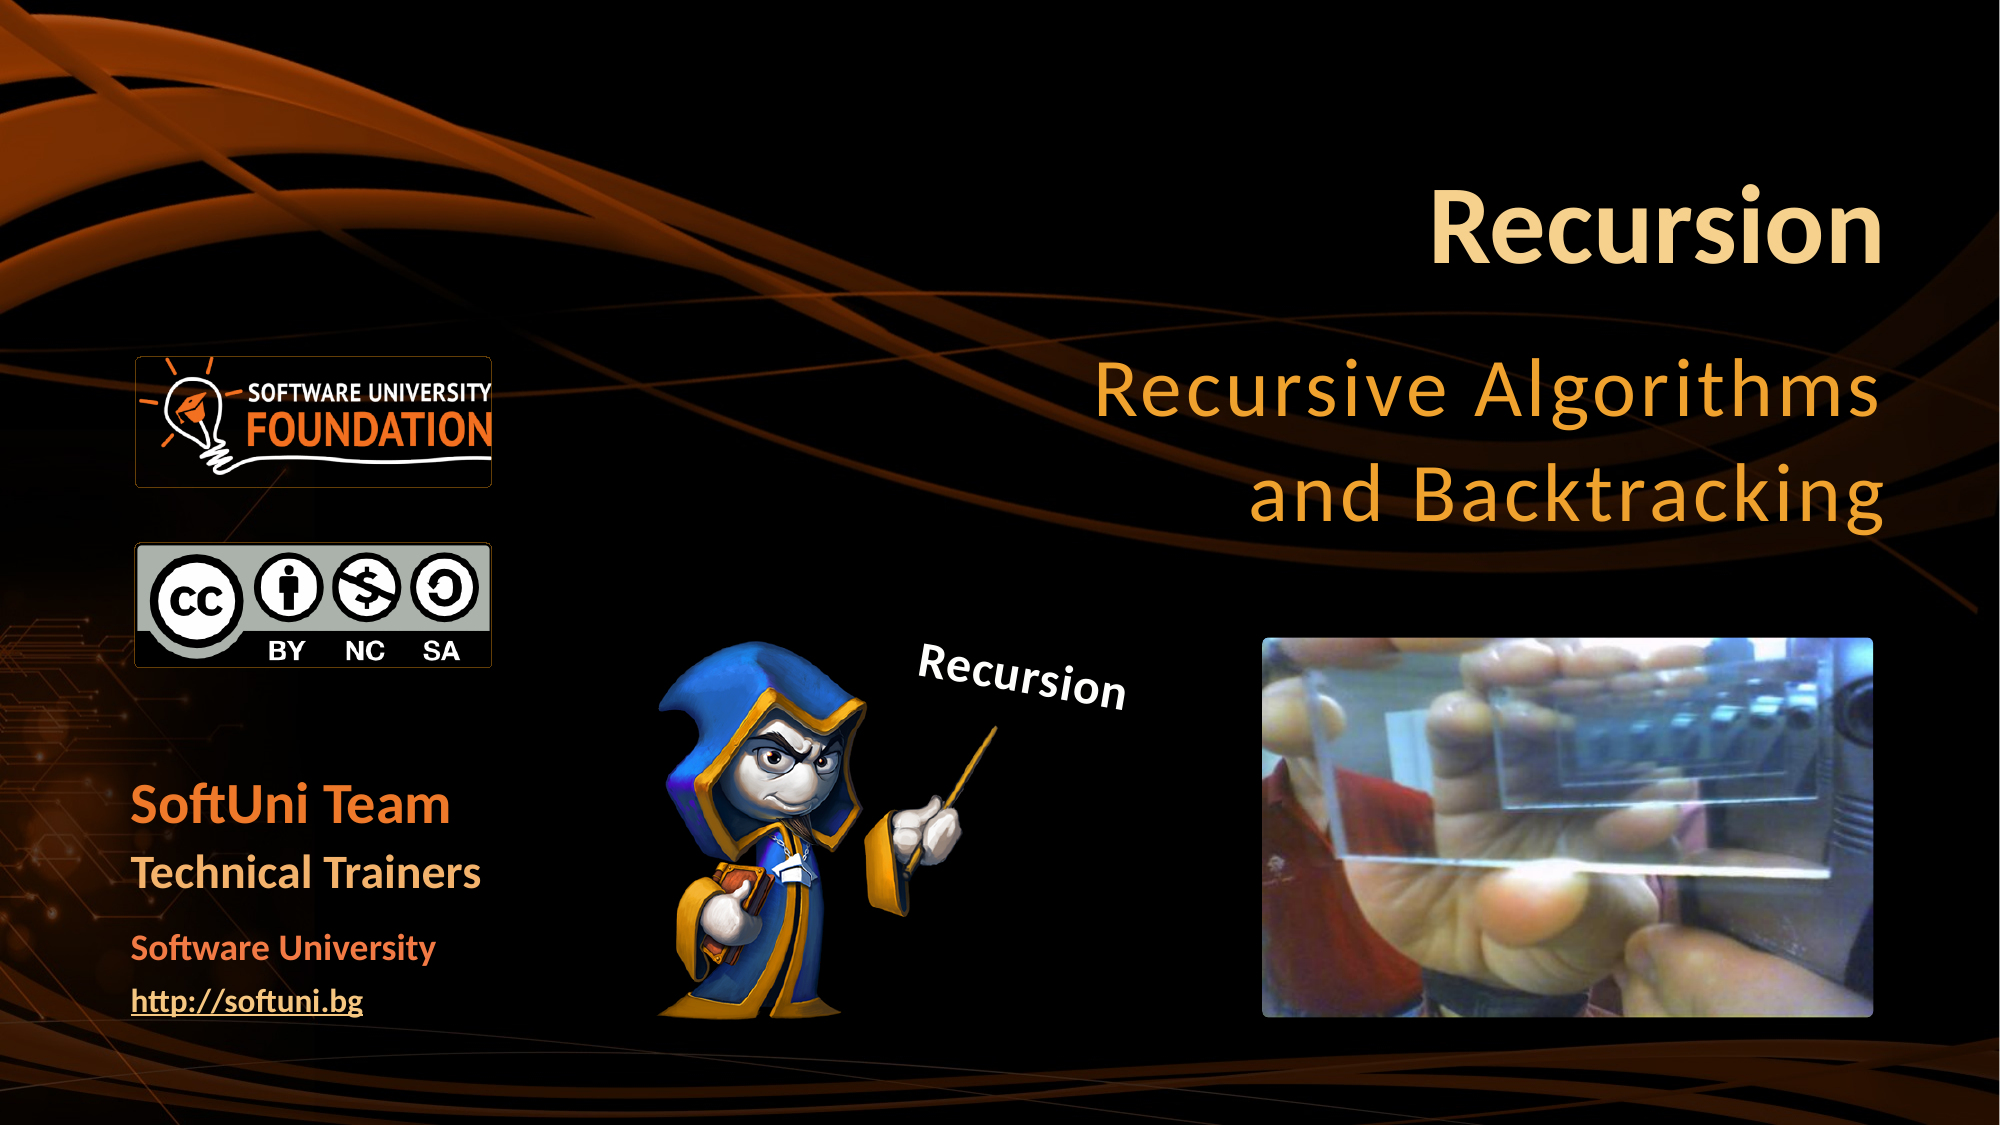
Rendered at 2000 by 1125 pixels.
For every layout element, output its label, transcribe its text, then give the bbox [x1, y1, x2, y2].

list Software University [124, 914, 648, 970]
picture [0, 0, 2000, 1125]
list http://softuni.bg [124, 970, 648, 1025]
text_box [135, 356, 492, 488]
text_box Recursion [898, 625, 1149, 731]
title Recursion [824, 137, 1886, 316]
list SoftUni Team [124, 754, 648, 831]
text_box [1262, 637, 1874, 1018]
list Technical Trainers [124, 831, 648, 905]
subtitle Recursive Algorithms and Backtracking [647, 328, 1886, 539]
text_box [134, 542, 492, 668]
